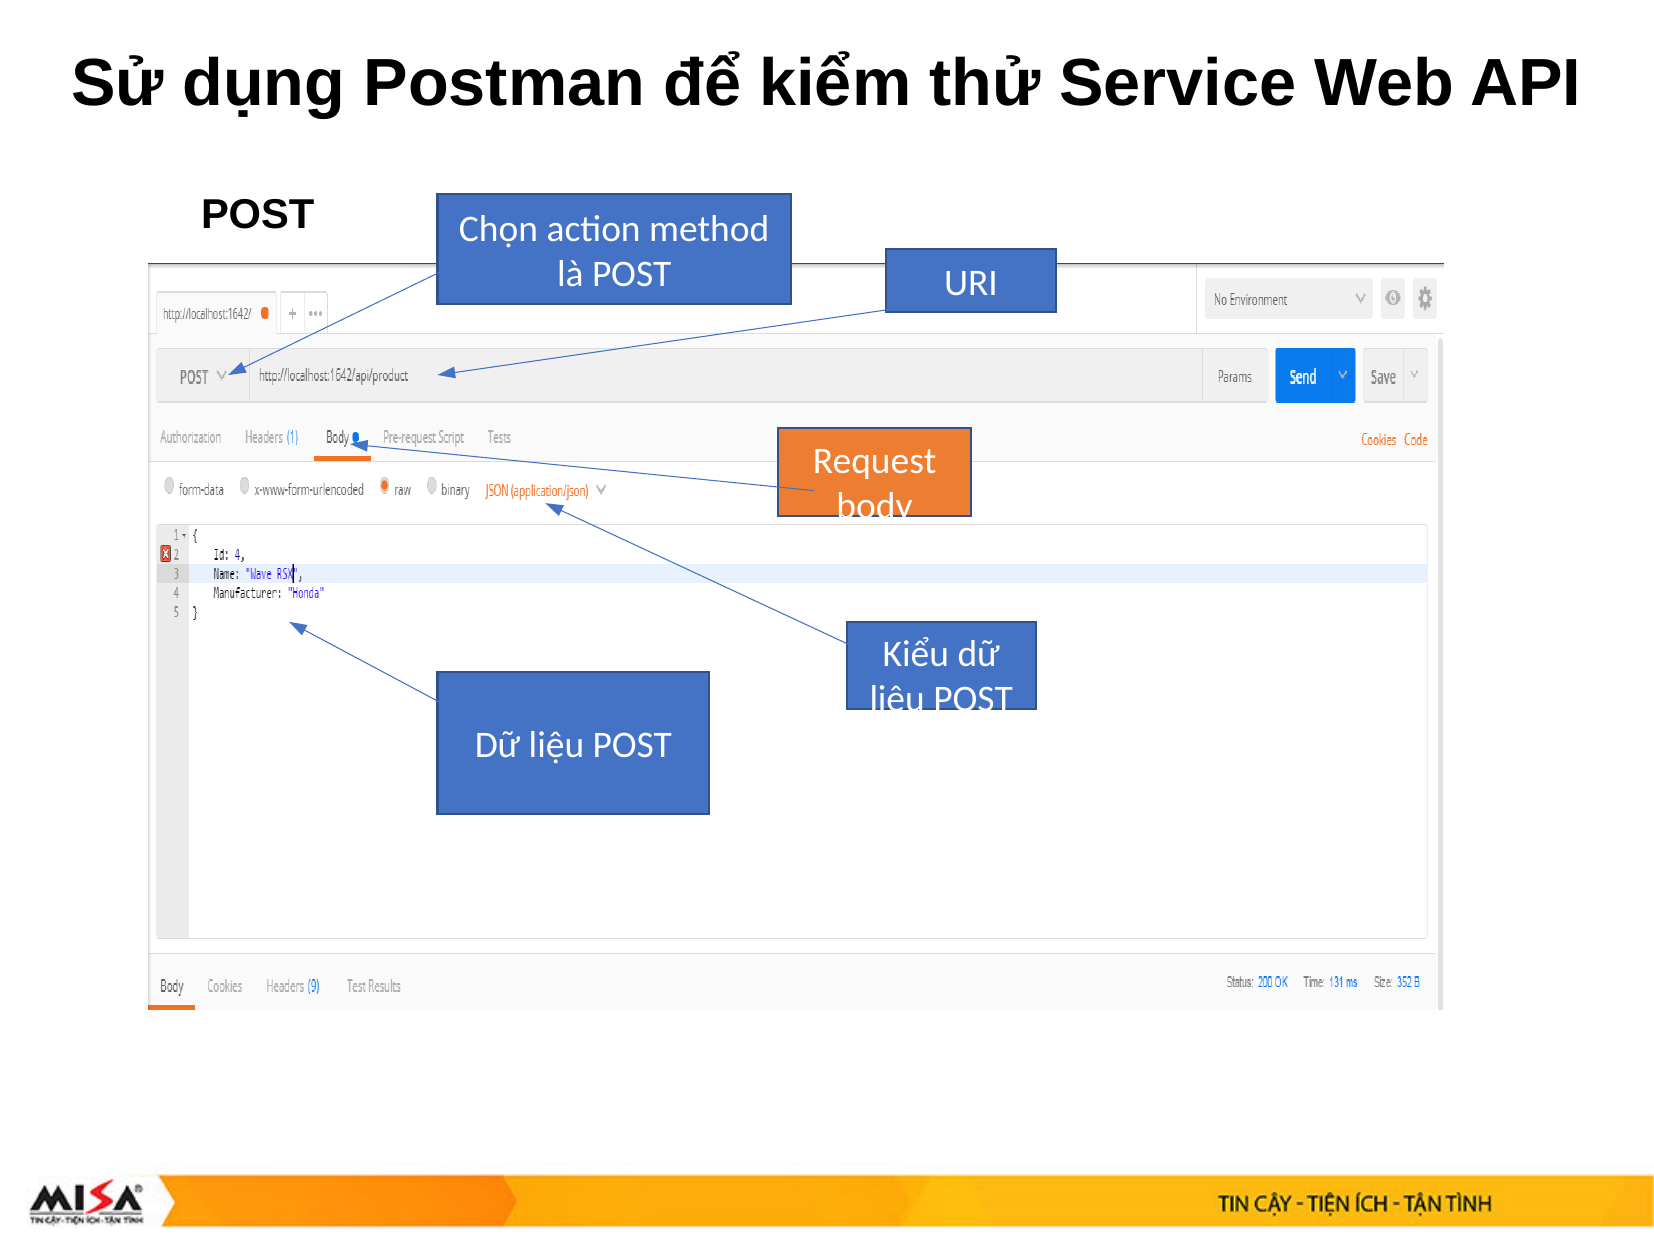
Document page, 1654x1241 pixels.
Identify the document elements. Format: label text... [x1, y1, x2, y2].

picture [148, 263, 1444, 1010]
text_box Dữ liệu POST [437, 672, 709, 814]
text_box Kiểu dữ liệu POST [847, 622, 1036, 709]
list POST [69, 192, 1559, 1022]
text_box Request body [778, 428, 971, 516]
title Sử dụng Postman để kiểm thử Service Web API [0, 2, 1654, 166]
text_box URI [886, 249, 1056, 312]
text_box Chọn action method là POST [437, 194, 791, 304]
